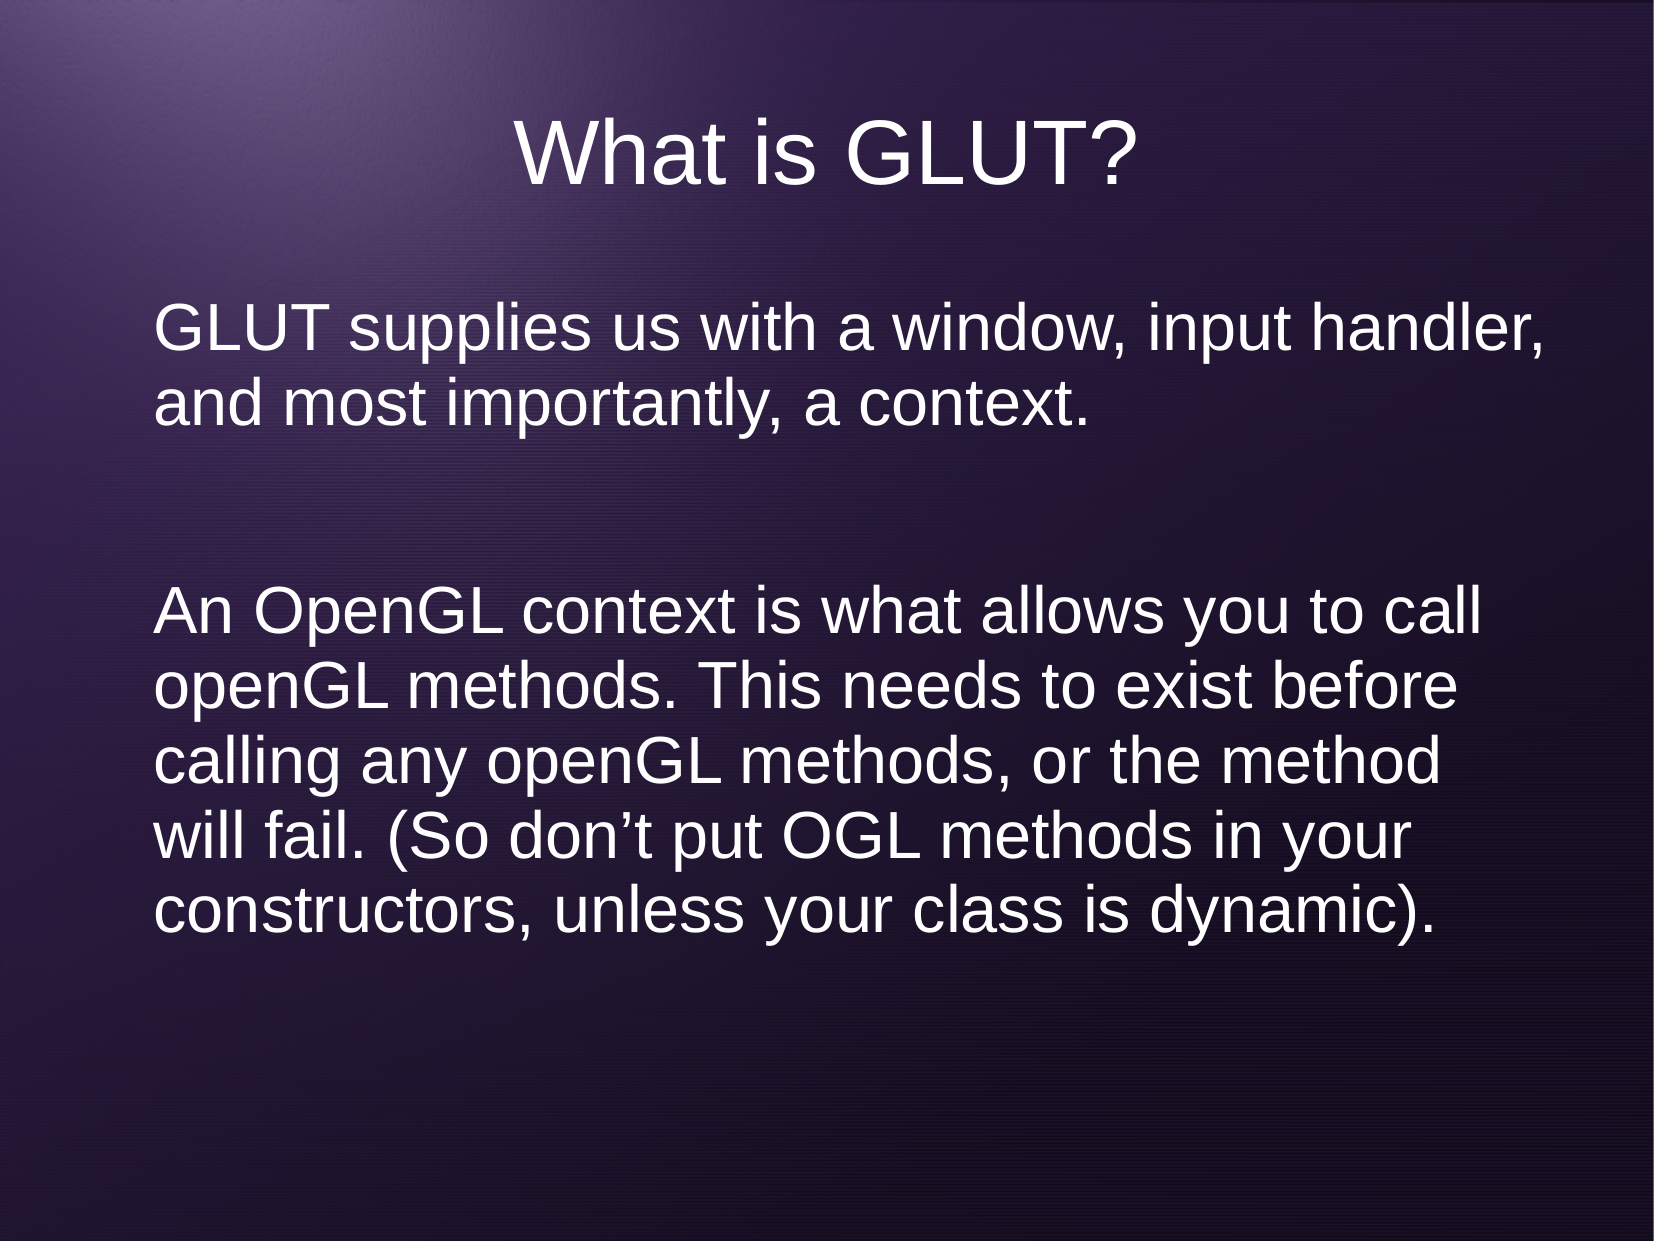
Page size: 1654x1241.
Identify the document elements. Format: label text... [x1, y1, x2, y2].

list GLUT supplies us with a window, input handler, and most importantly, a context. An OpenGL context is what allows you to call openGL methods. This needs to exist before calling any openGL methods, or the method will fail. (So don’t put OGL methods in your constructors, unless your class is dynamic). [82, 290, 1571, 1010]
picture [0, 0, 1654, 1241]
title What is GLUT? [82, 49, 1571, 257]
